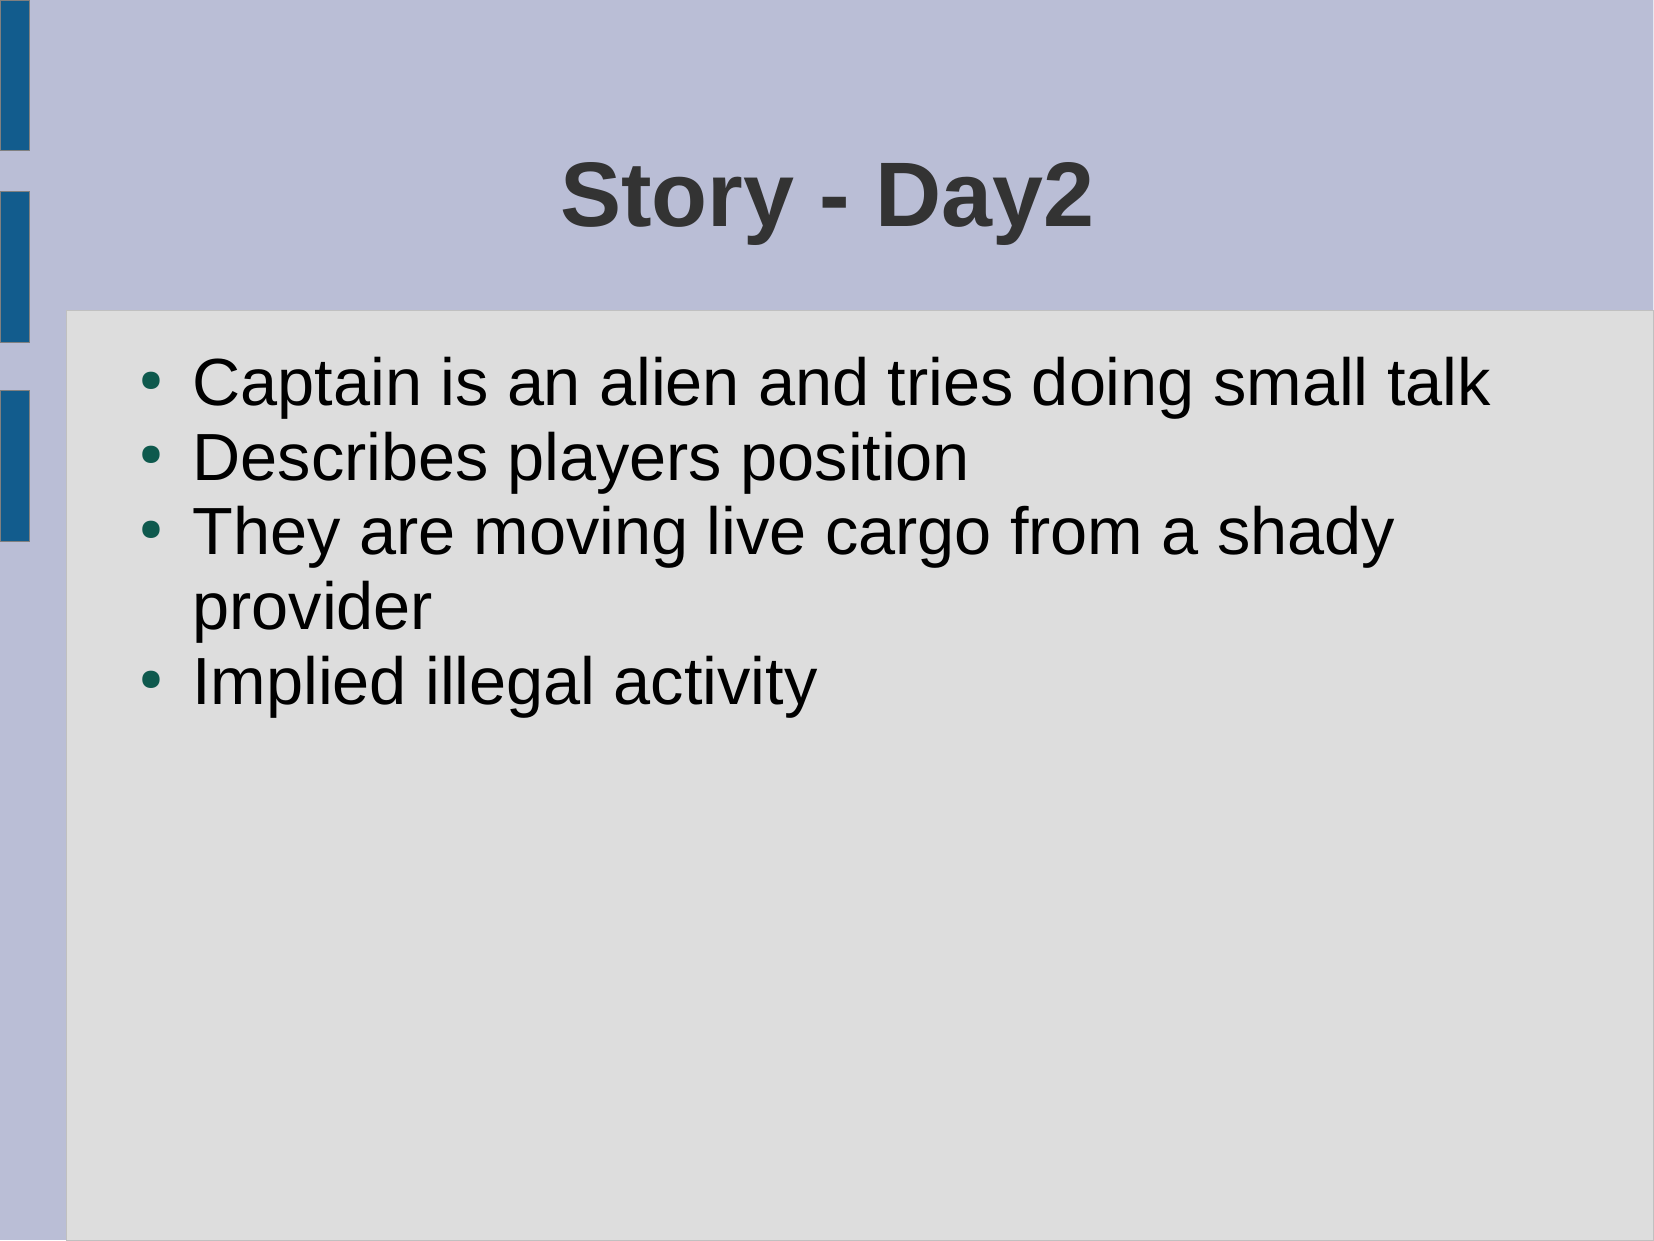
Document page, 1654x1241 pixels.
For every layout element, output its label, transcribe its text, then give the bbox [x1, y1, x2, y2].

list Captain is an alien and tries doing small talk Describes players position They are moving live cargo from a shady provider Implied illegal activity [121, 344, 1534, 1064]
title Story - Day2 [121, 91, 1534, 299]
